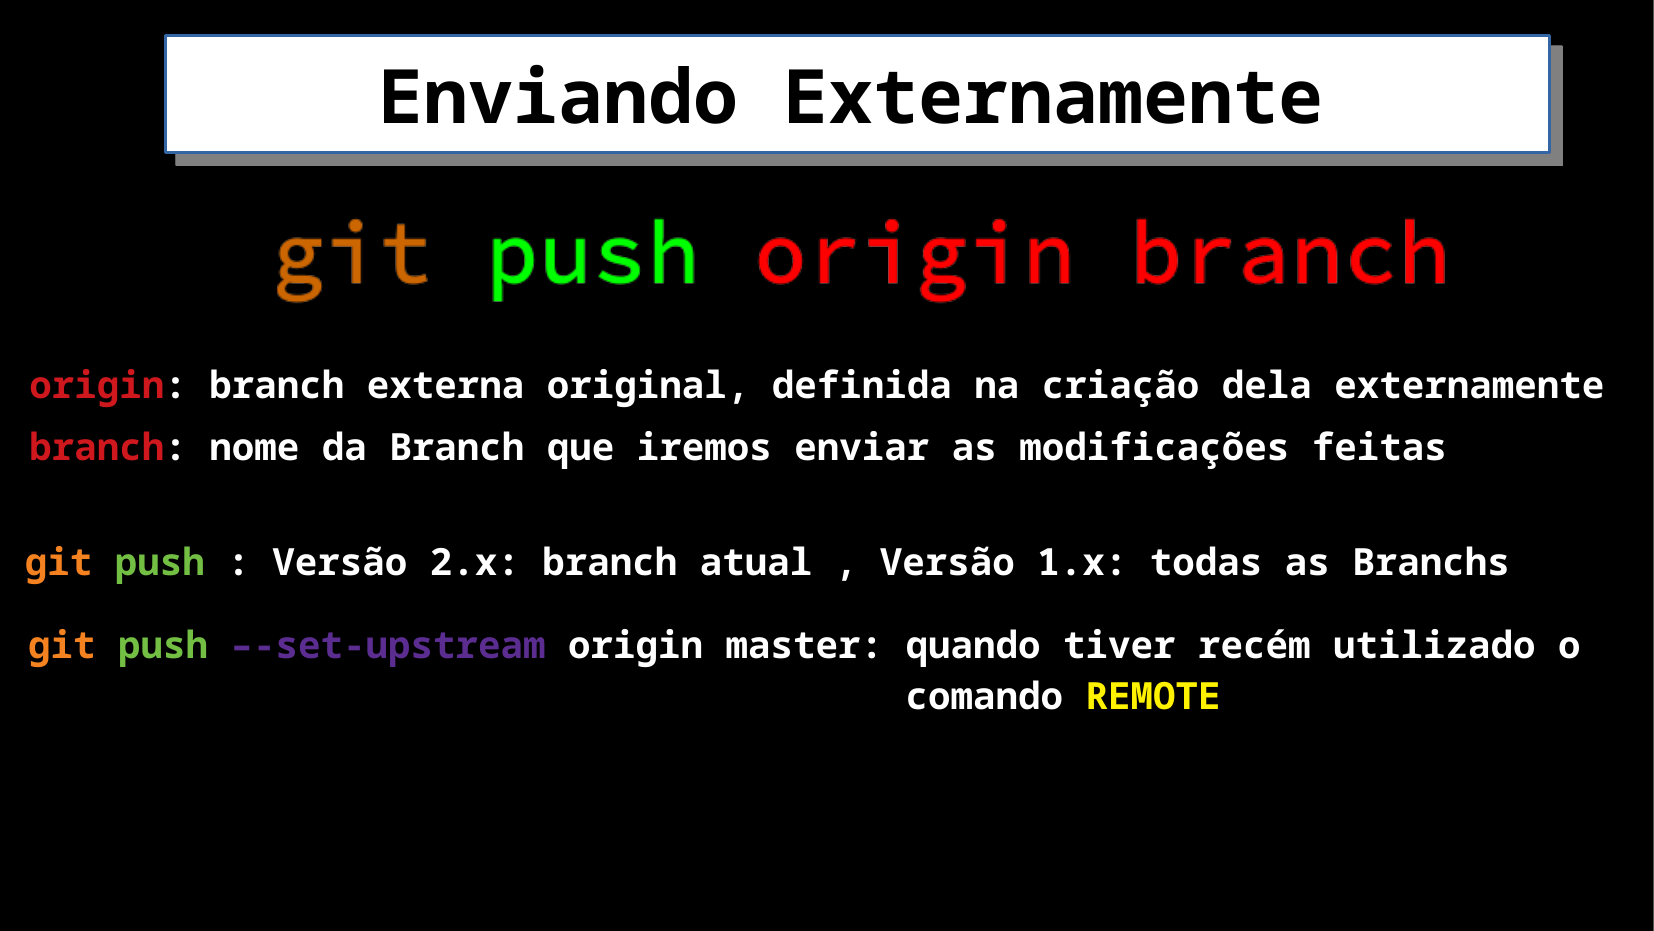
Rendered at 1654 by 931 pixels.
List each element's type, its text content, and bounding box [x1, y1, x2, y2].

text_box origin: branch externa original, definida na criação dela externamente [14, 351, 1642, 414]
picture [0, 0, 1654, 931]
text_box Enviando Externamente [165, 35, 1550, 145]
text_box branch: nome da Branch que iremos enviar as modificações feitas [14, 413, 1485, 476]
text_box git push : Versão 2.x: branch atual , Versão 1.x: todas as Branchs [10, 528, 1548, 591]
text_box git push –-set-upstream origin master: quando tiver recém utilizado o comando REMOTE [13, 611, 1619, 721]
